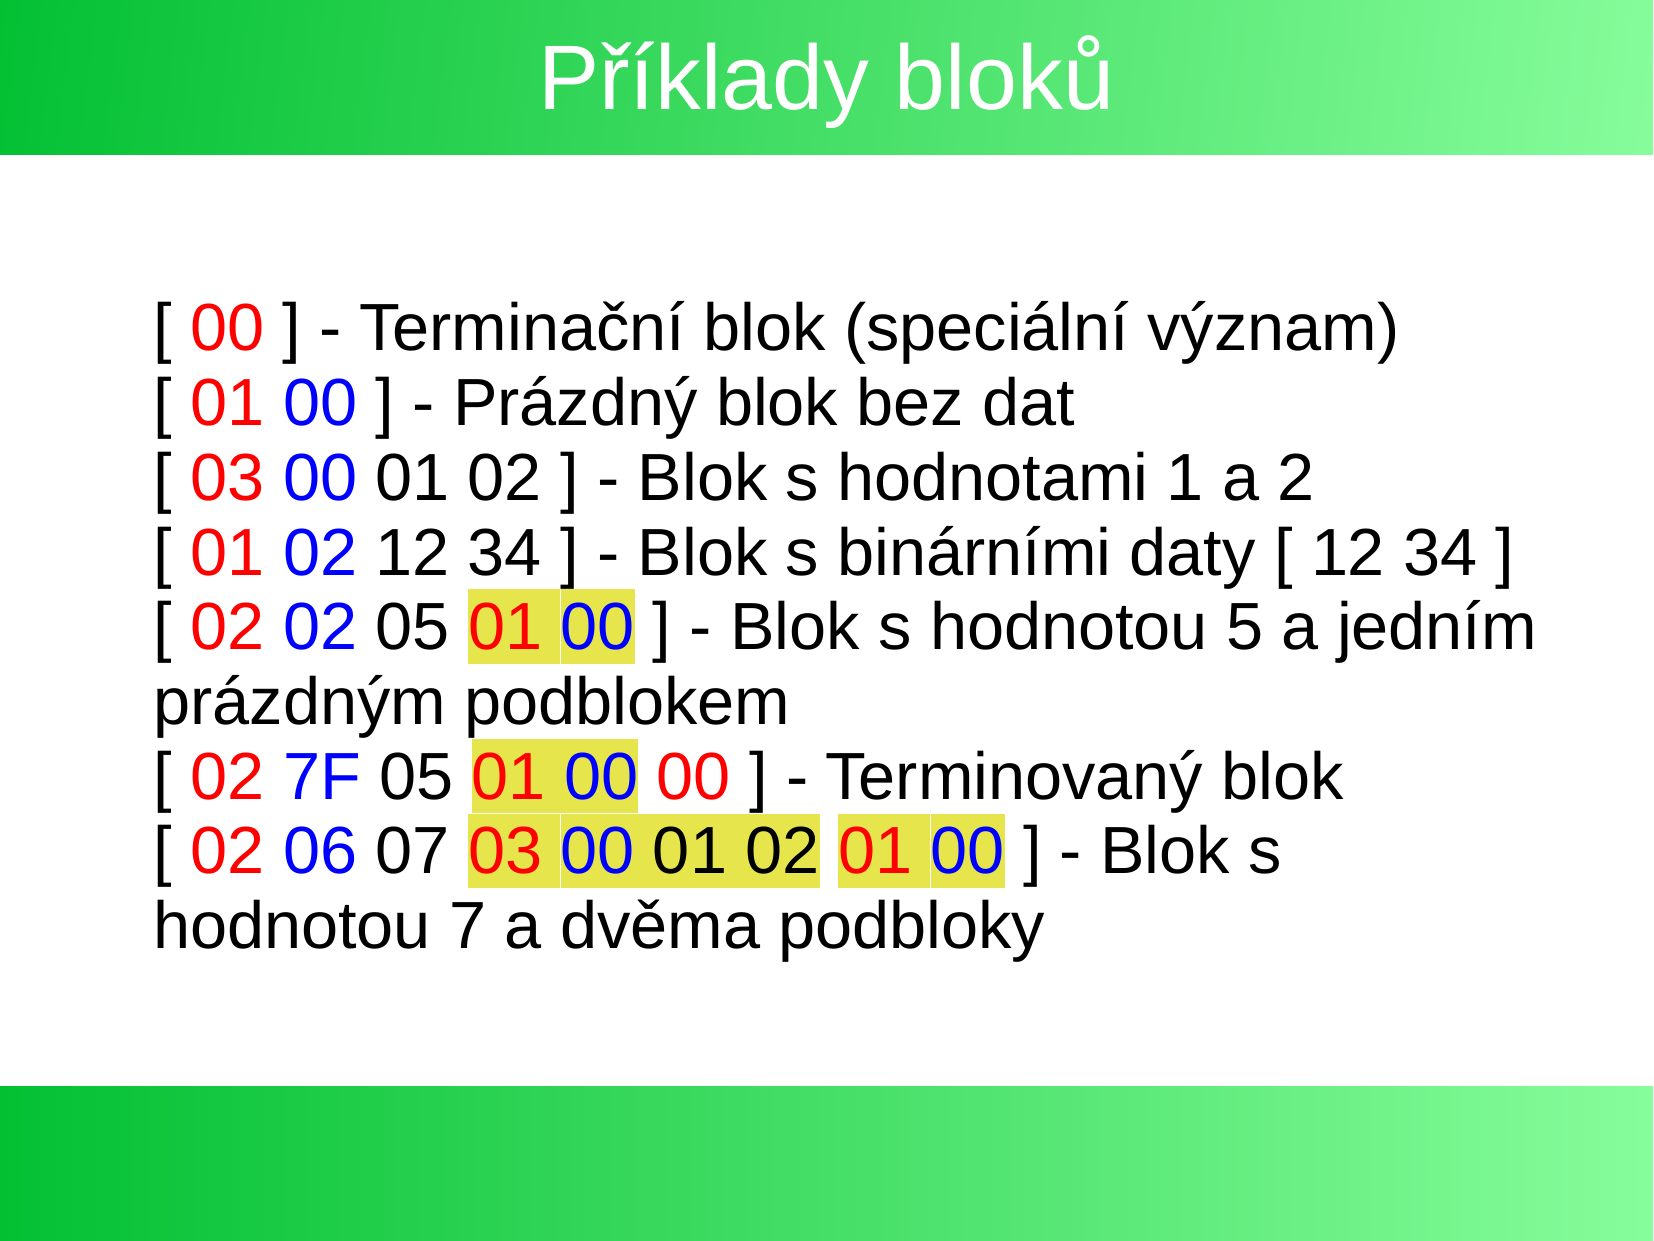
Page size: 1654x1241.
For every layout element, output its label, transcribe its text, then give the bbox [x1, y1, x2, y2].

list [ 00 ] - Terminační blok (speciální význam) [ 01 00 ] - Prázdný blok bez dat [ 03 00 01 02 ] - Blok s hodnotami 1 a 2 [ 01 02 12 34 ] - Blok s binárními daty [ 12 34 ] [ 02 02 05 01 00 ] - Blok s hodnotou 5 a jedním prázdným podblokem [ 02 7F 05 01 00 00 ] - Terminovaný blok [ 02 06 07 03 00 01 02 01 00 ] - Blok s hodnotou 7 a dvěma podbloky [82, 290, 1571, 1010]
title Příklady bloků [82, 25, 1571, 130]
